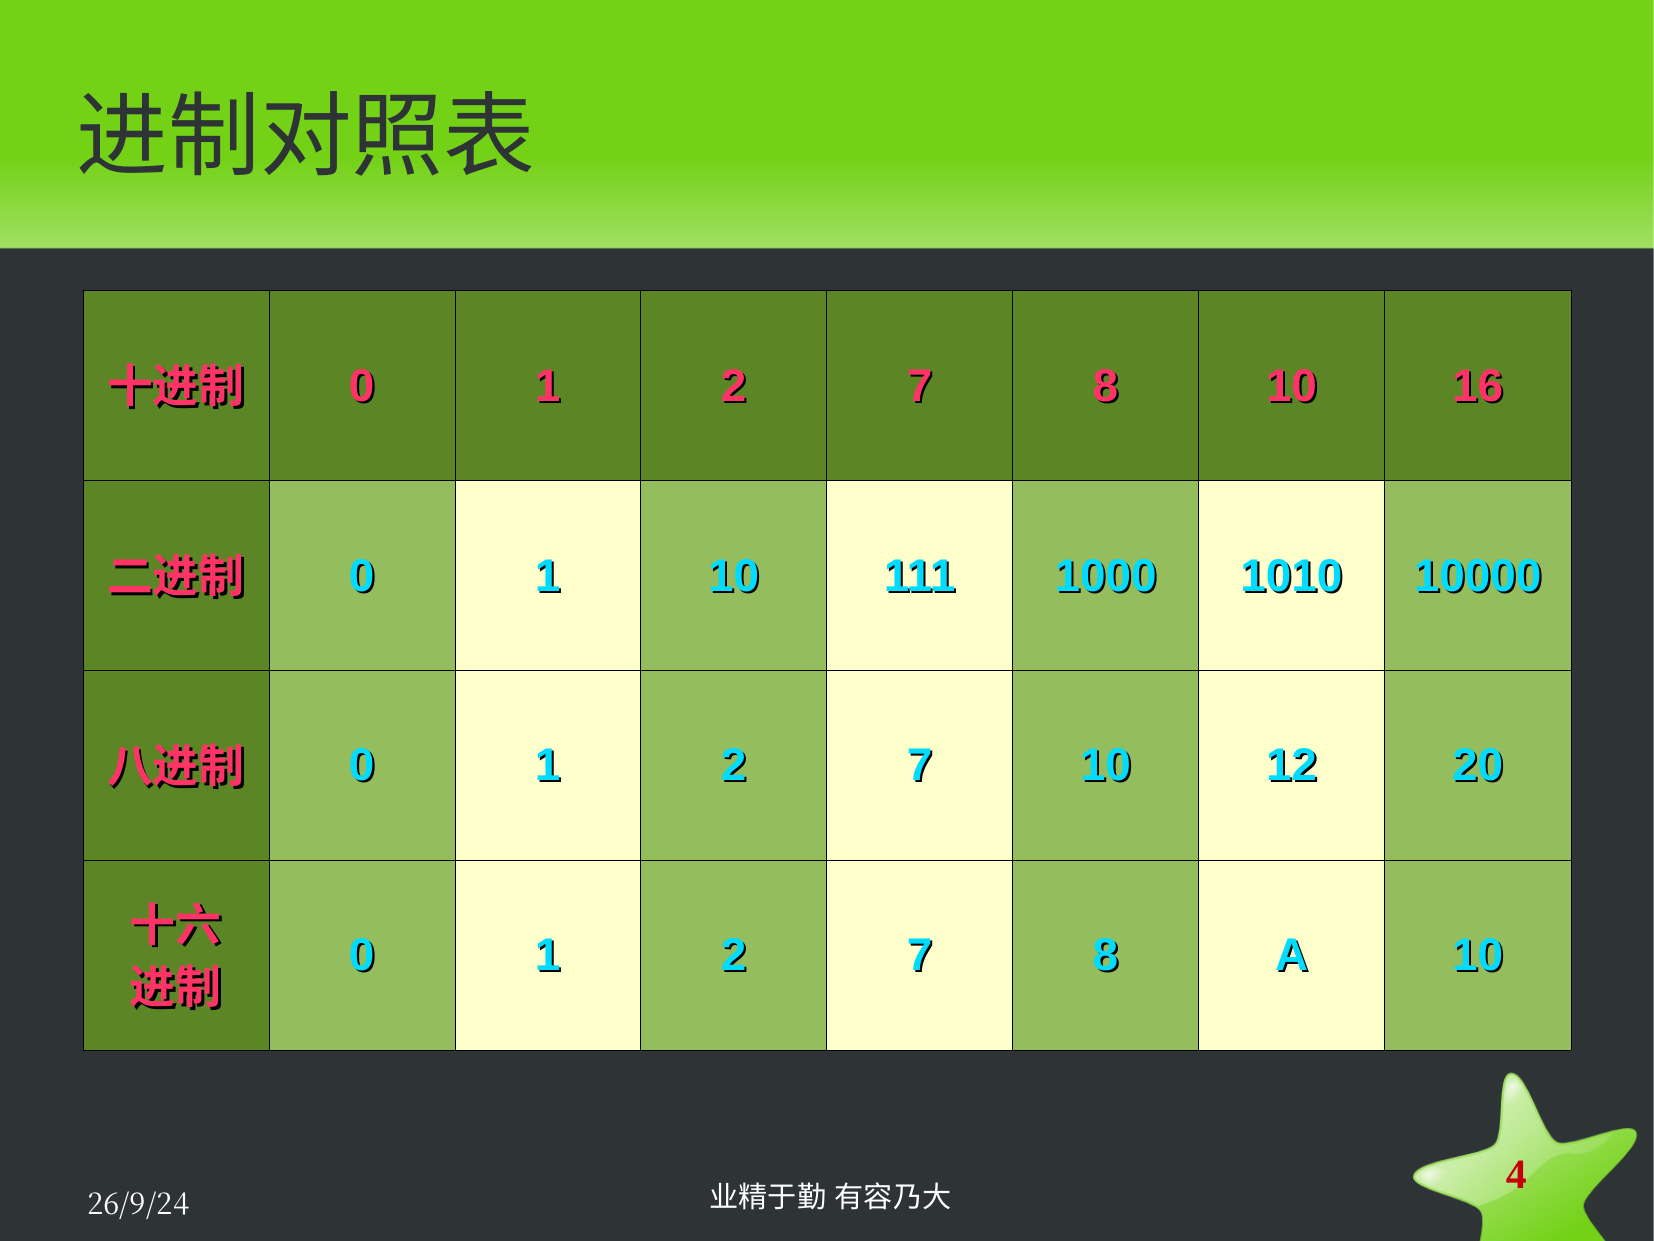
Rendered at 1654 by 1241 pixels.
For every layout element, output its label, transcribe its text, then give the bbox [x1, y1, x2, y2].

table_cell 0 [270, 861, 455, 1050]
table_cell 7 [827, 861, 1012, 1050]
table_cell 0 [270, 481, 455, 670]
table_cell 10 [1013, 671, 1198, 860]
table_cell 2 [641, 861, 826, 1050]
table_header 十进制 [84, 291, 269, 480]
table_cell 10 [641, 481, 826, 670]
table_cell 1 [456, 671, 640, 860]
table_cell A [1199, 861, 1384, 1050]
table_cell 10 [1385, 861, 1571, 1050]
table_header 7 [827, 291, 1012, 480]
table_cell 12 [1199, 671, 1384, 860]
table_cell 十六 进制 [84, 861, 269, 1050]
table_header 16 [1385, 291, 1571, 480]
table_cell 1000 [1013, 481, 1198, 670]
table_header 8 [1013, 291, 1198, 480]
table_cell 0 [270, 671, 455, 860]
table_cell 7 [827, 671, 1012, 860]
table_cell 2 [641, 671, 826, 860]
table_cell 1 [456, 861, 640, 1050]
table_header 1 [456, 291, 640, 480]
table_header 0 [270, 291, 455, 480]
table_cell 1 [456, 481, 640, 670]
table_cell 10000 [1385, 481, 1571, 670]
table_cell 二进制 [84, 481, 269, 670]
table_cell 八进制 [84, 671, 269, 860]
table_header 2 [641, 291, 826, 480]
table_cell 20 [1385, 671, 1571, 860]
table_cell 1010 [1199, 481, 1384, 670]
table_cell 8 [1013, 861, 1198, 1050]
table_cell 111 [827, 481, 1012, 670]
table_header 10 [1199, 291, 1384, 480]
title 进制对照表 [76, 29, 1565, 237]
picture [0, 0, 1654, 1241]
